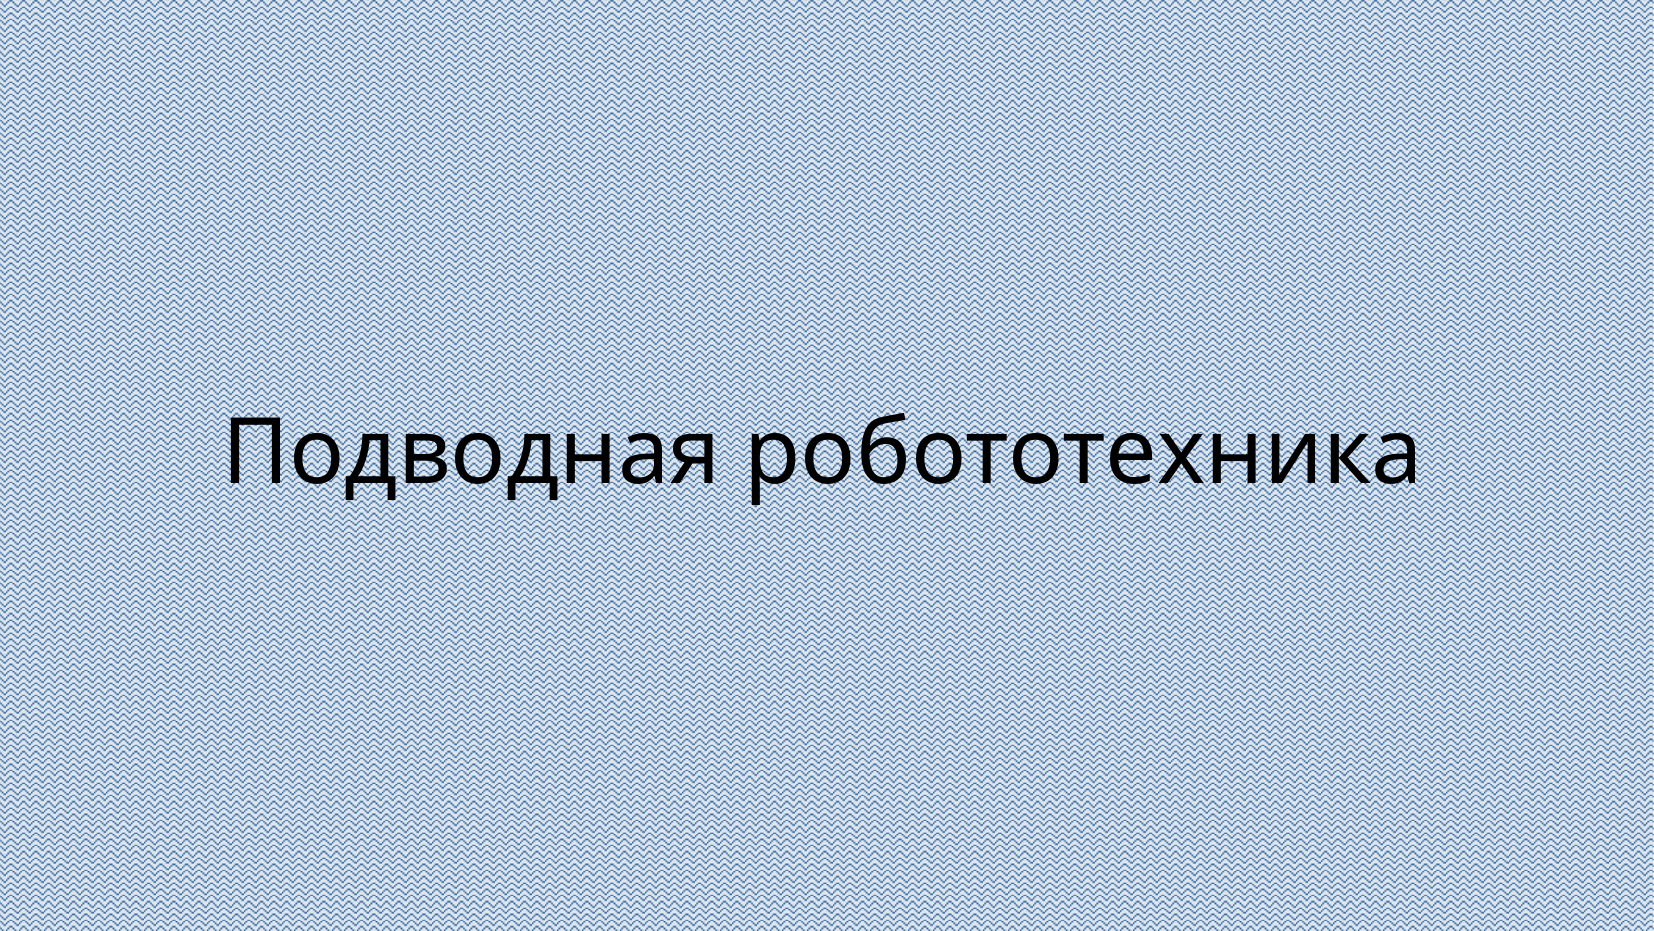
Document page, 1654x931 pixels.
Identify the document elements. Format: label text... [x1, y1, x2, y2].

picture [0, 0, 1654, 931]
title Подводная робототехника [79, 370, 1568, 526]
text_box [811, 445, 842, 517]
